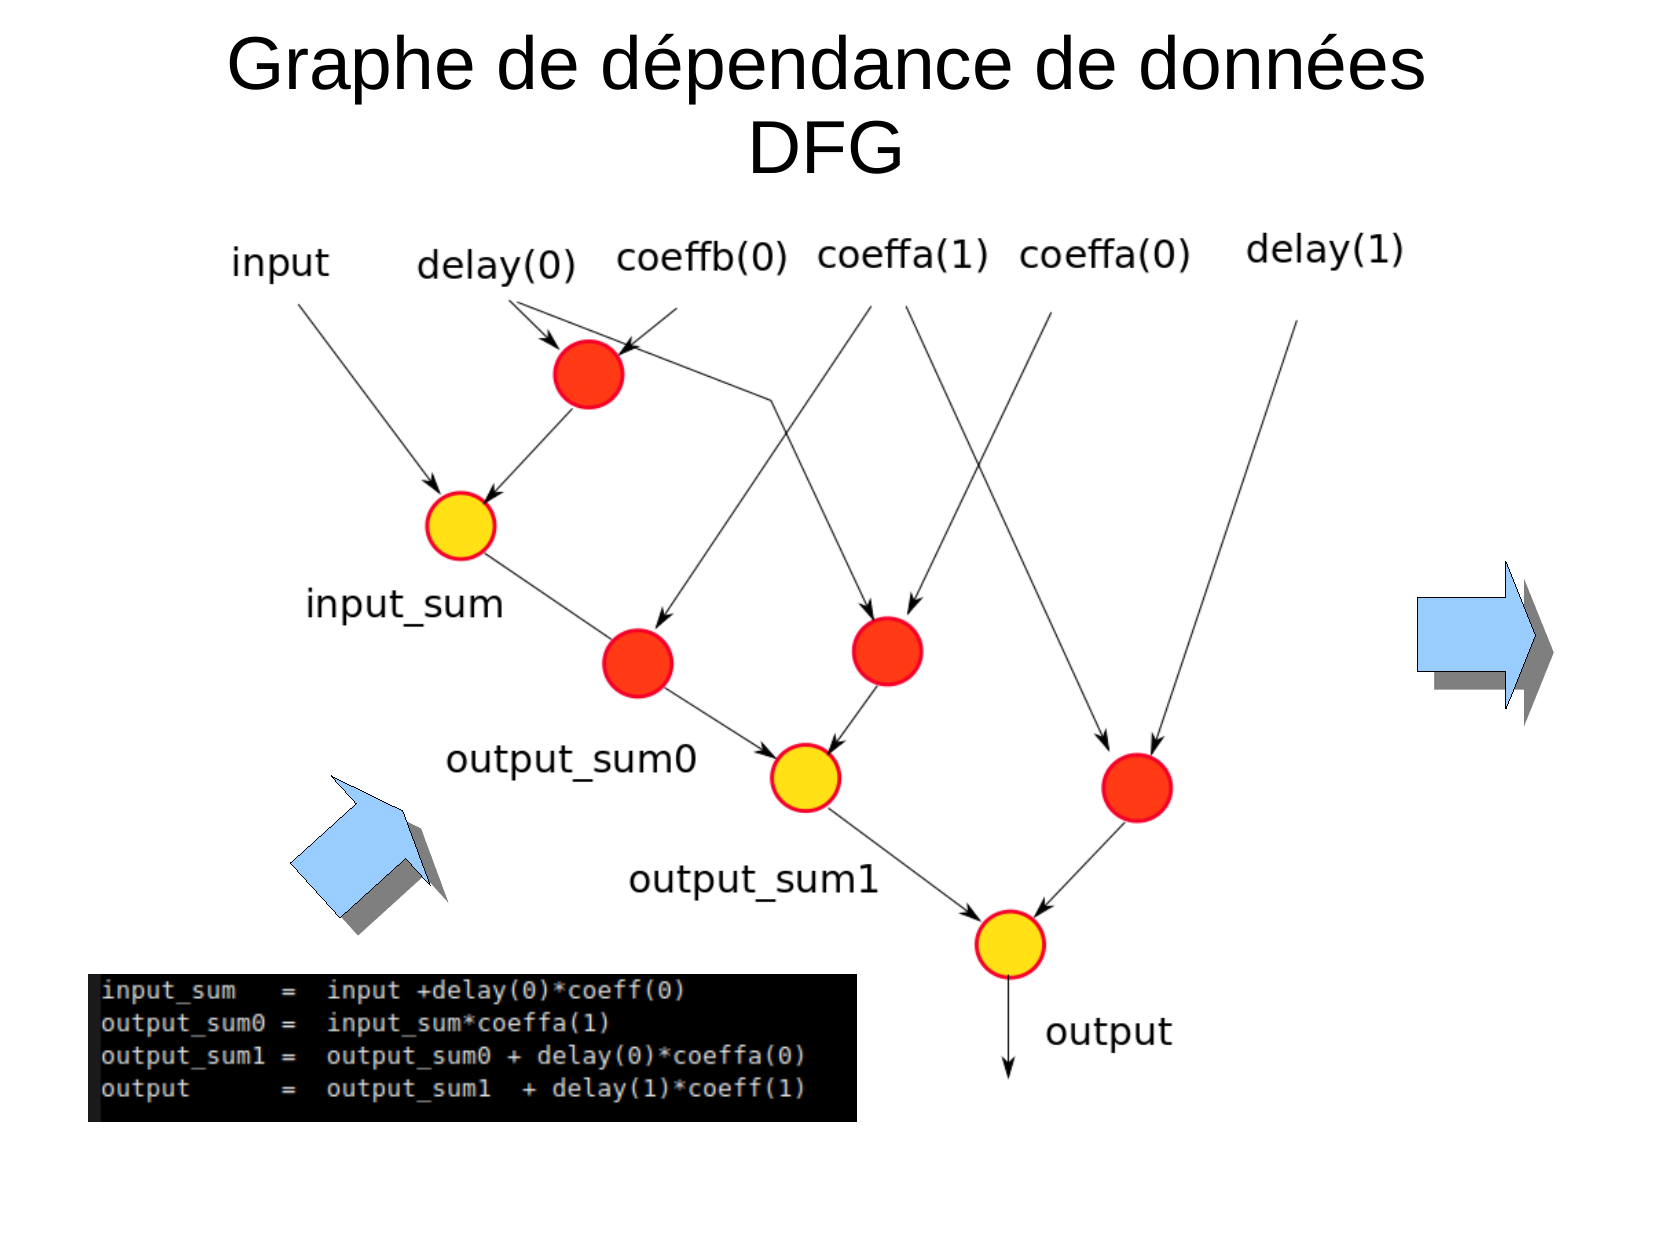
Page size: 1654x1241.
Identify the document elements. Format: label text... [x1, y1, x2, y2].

title Graphe de dépendance de données DFG [82, 9, 1571, 202]
picture [88, 206, 1595, 1211]
text_box [1417, 561, 1536, 709]
text_box [290, 775, 431, 918]
